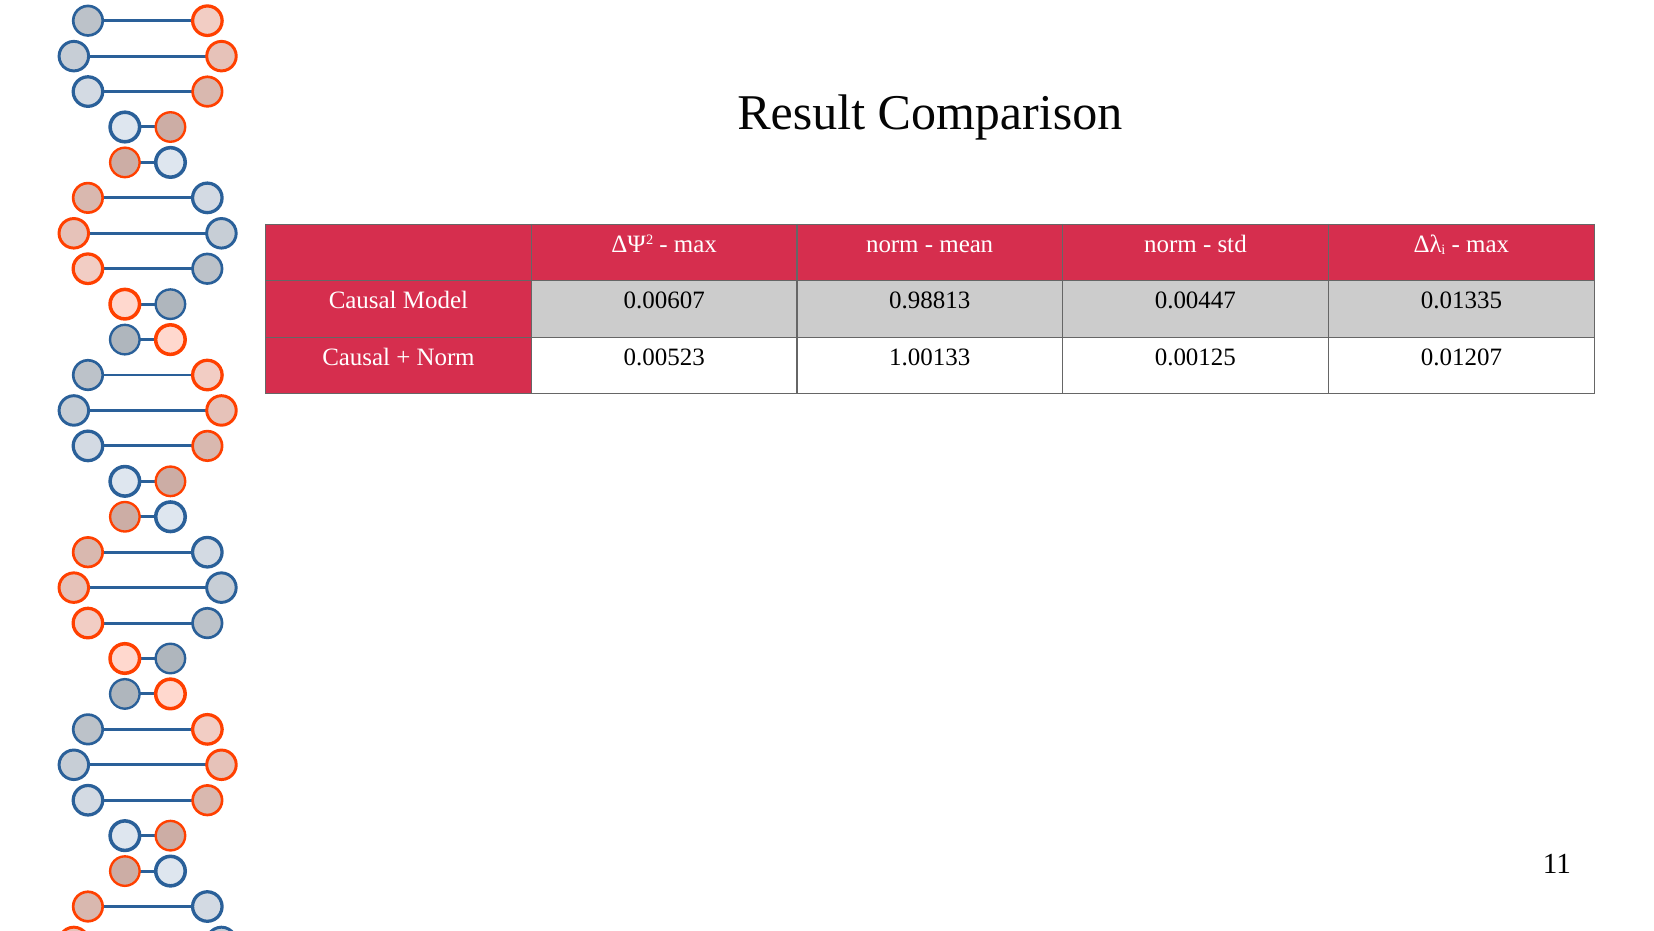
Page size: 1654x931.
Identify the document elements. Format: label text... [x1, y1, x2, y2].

table_header Δλi - max [1329, 225, 1594, 280]
table_cell 1.00133 [798, 338, 1062, 393]
table_cell 0.00125 [1063, 338, 1328, 393]
table_header ΔΨ2 - max [532, 225, 796, 280]
table_cell Causal Model [266, 281, 531, 337]
table_cell Causal + Norm [266, 338, 531, 393]
table_cell 0.00607 [532, 281, 796, 337]
title Result Comparison [265, 35, 1595, 189]
table_cell 0.98813 [798, 281, 1062, 337]
table_cell 0.00523 [532, 338, 796, 393]
table_header norm - std [1063, 225, 1328, 280]
table_cell 0.01335 [1329, 281, 1594, 337]
table_cell 0.01207 [1329, 338, 1594, 393]
table_header [266, 225, 531, 280]
table_cell 0.00447 [1063, 281, 1328, 337]
table_header norm - mean [798, 225, 1062, 280]
